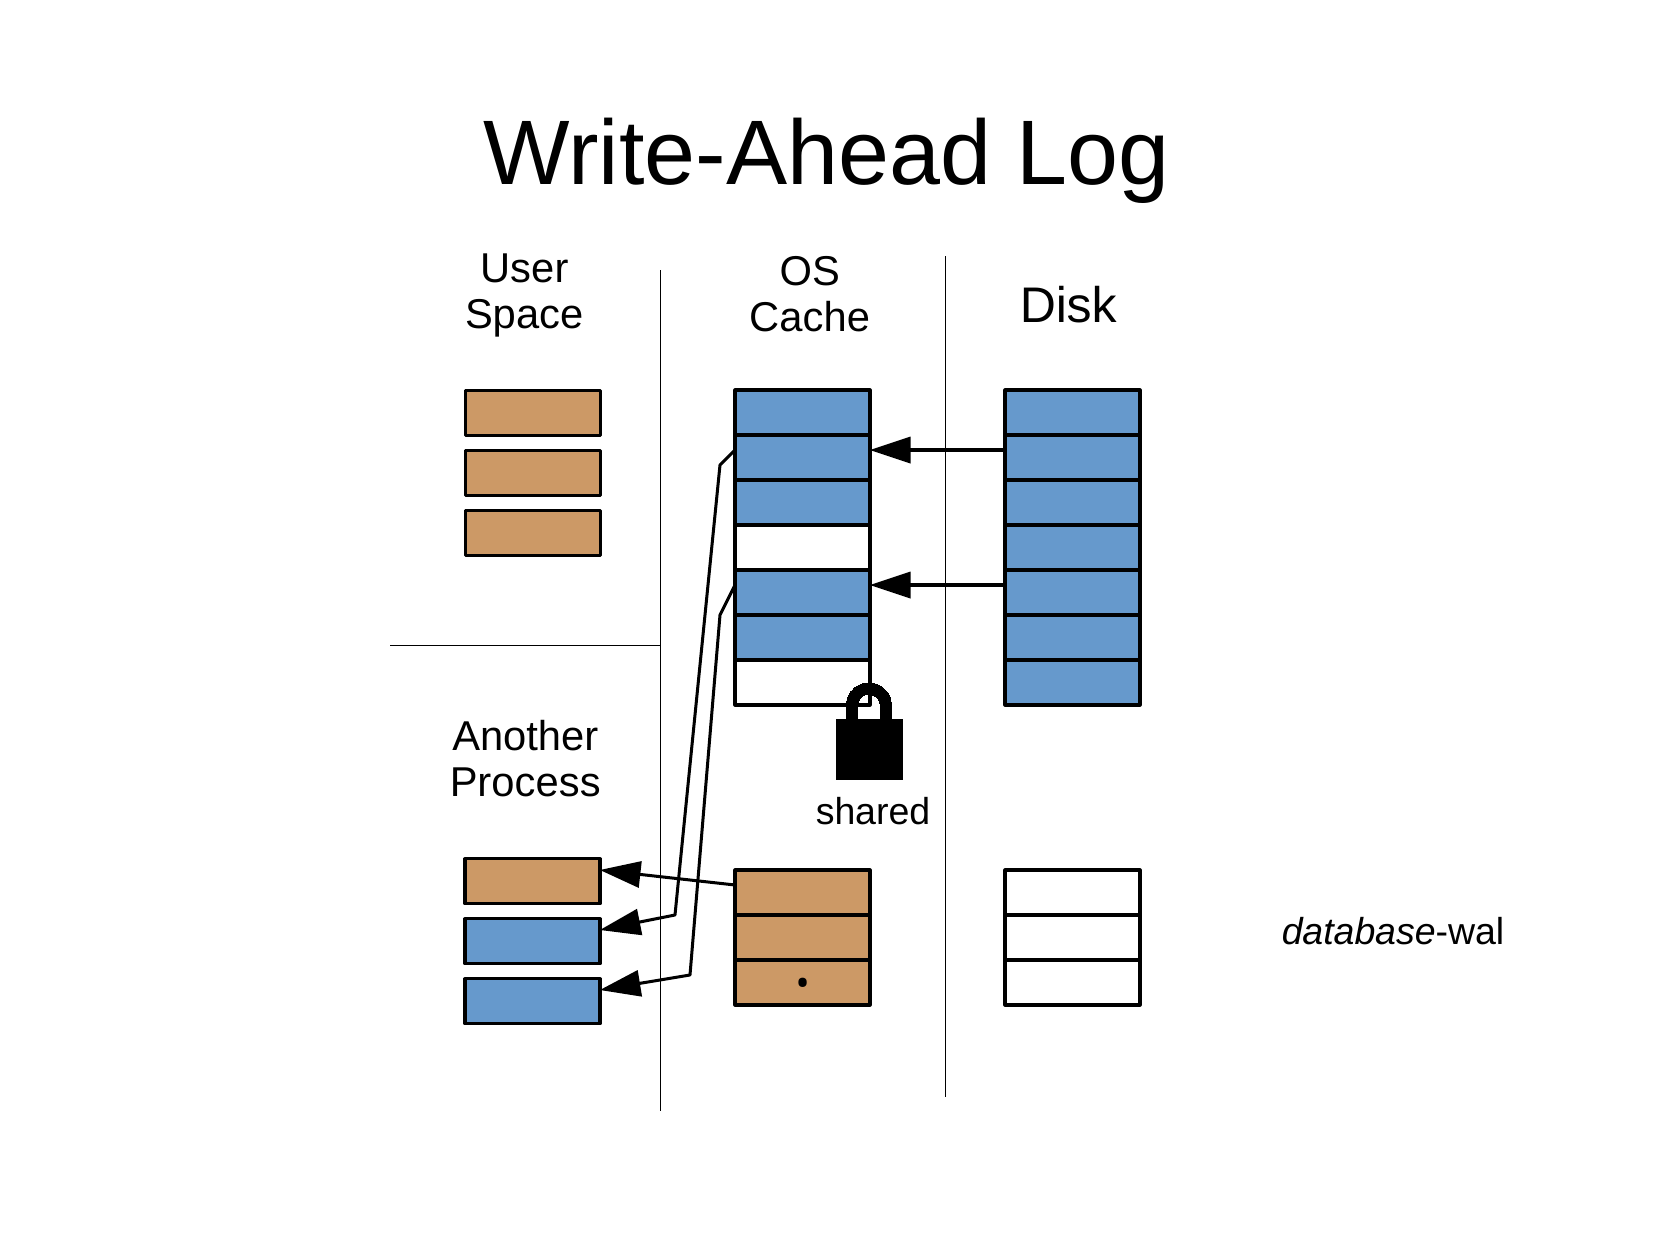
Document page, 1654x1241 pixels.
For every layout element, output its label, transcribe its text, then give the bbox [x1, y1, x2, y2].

text_box [465, 918, 601, 964]
text_box • [735, 960, 871, 1006]
text_box Another Process [435, 705, 631, 814]
text_box OS Cache [734, 240, 901, 349]
text_box [735, 390, 903, 780]
text_box [1005, 390, 1141, 706]
text_box User Space [450, 236, 616, 346]
text_box [465, 390, 601, 436]
text_box [465, 978, 601, 1024]
text_box [465, 858, 601, 904]
text_box [735, 870, 871, 960]
title Write-Ahead Log [82, 49, 1571, 257]
text_box [465, 450, 601, 496]
text_box Disk [1005, 270, 1132, 342]
text_box [465, 510, 601, 556]
text_box shared [801, 783, 946, 840]
text_box database-wal [1267, 903, 1576, 961]
text_box [1005, 870, 1141, 1006]
